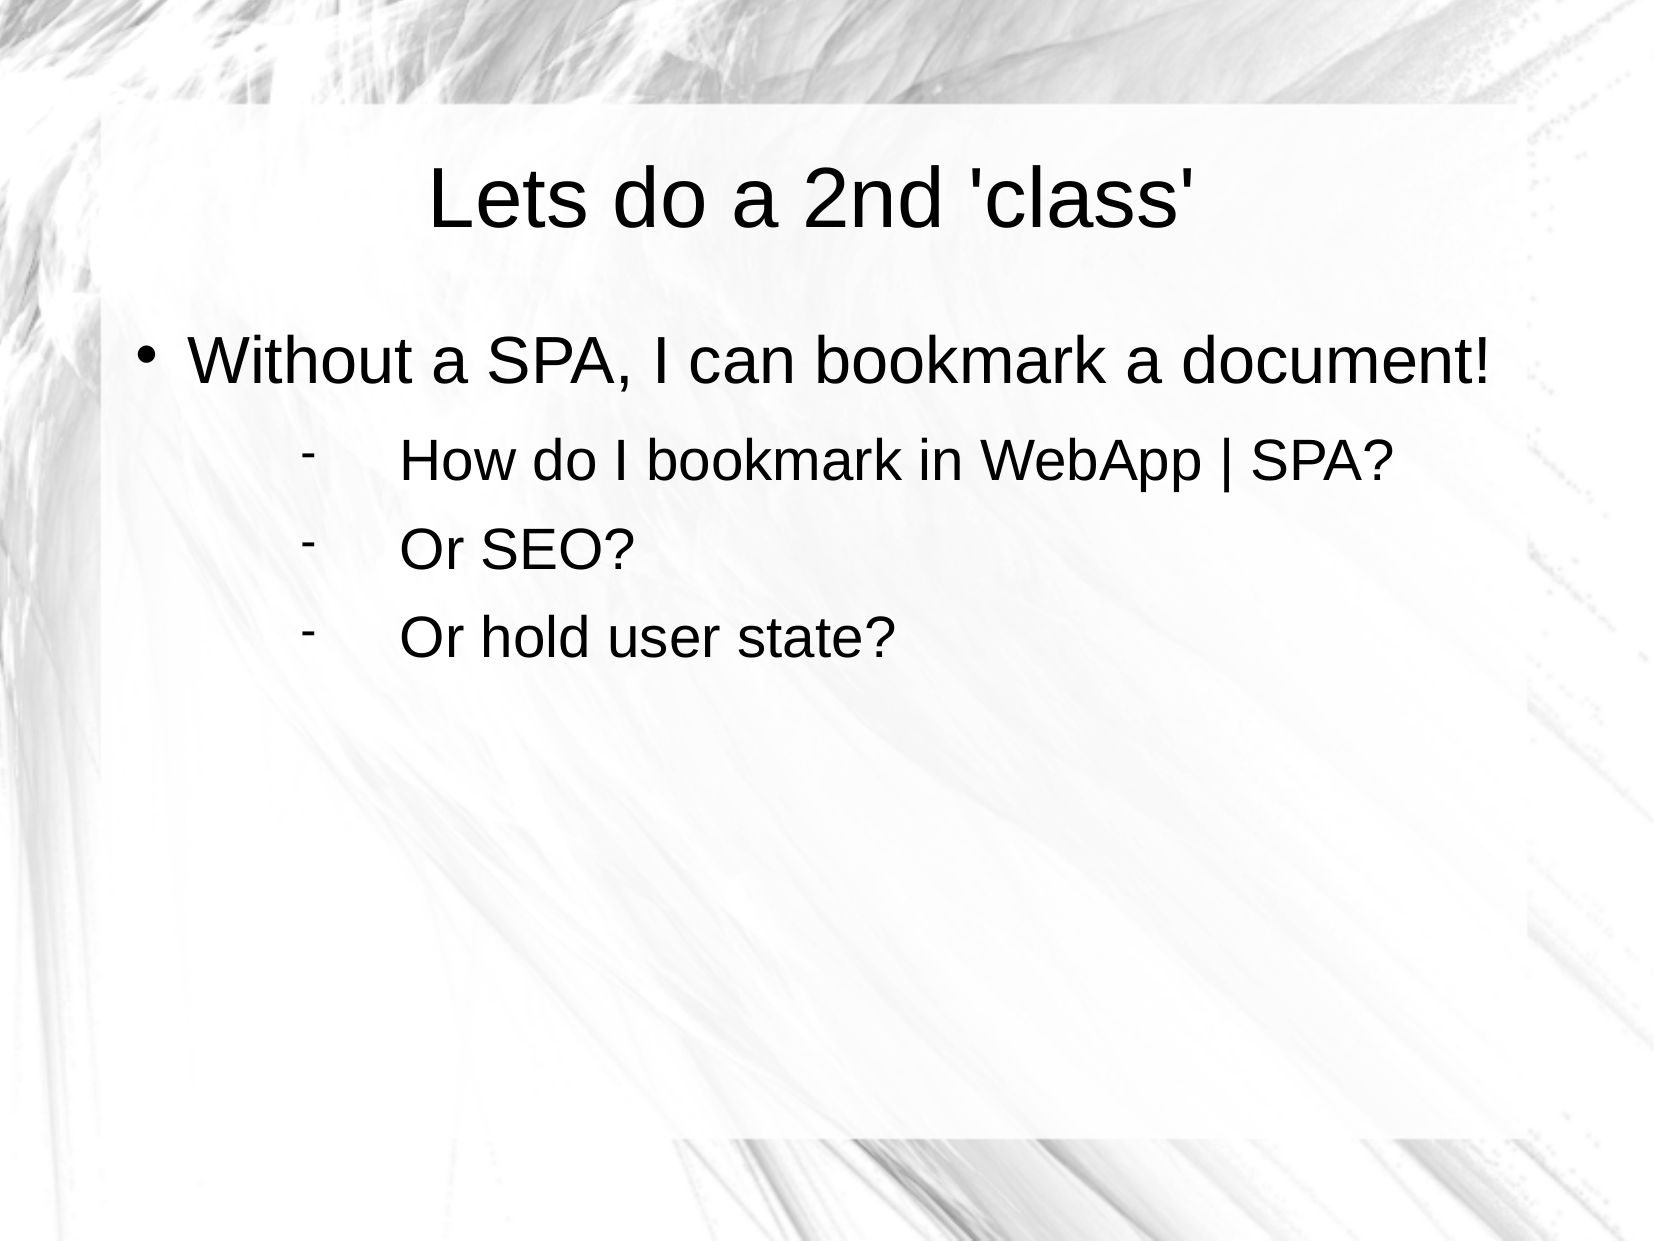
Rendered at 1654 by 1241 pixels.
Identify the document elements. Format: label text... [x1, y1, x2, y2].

picture [0, 0, 1654, 1241]
list Without a SPA, I can bookmark a document! How do I bookmark in WebApp | SPA? Or SEO? Or hold user state? [118, 319, 1571, 946]
title Lets do a 2nd 'class' [118, 112, 1506, 281]
